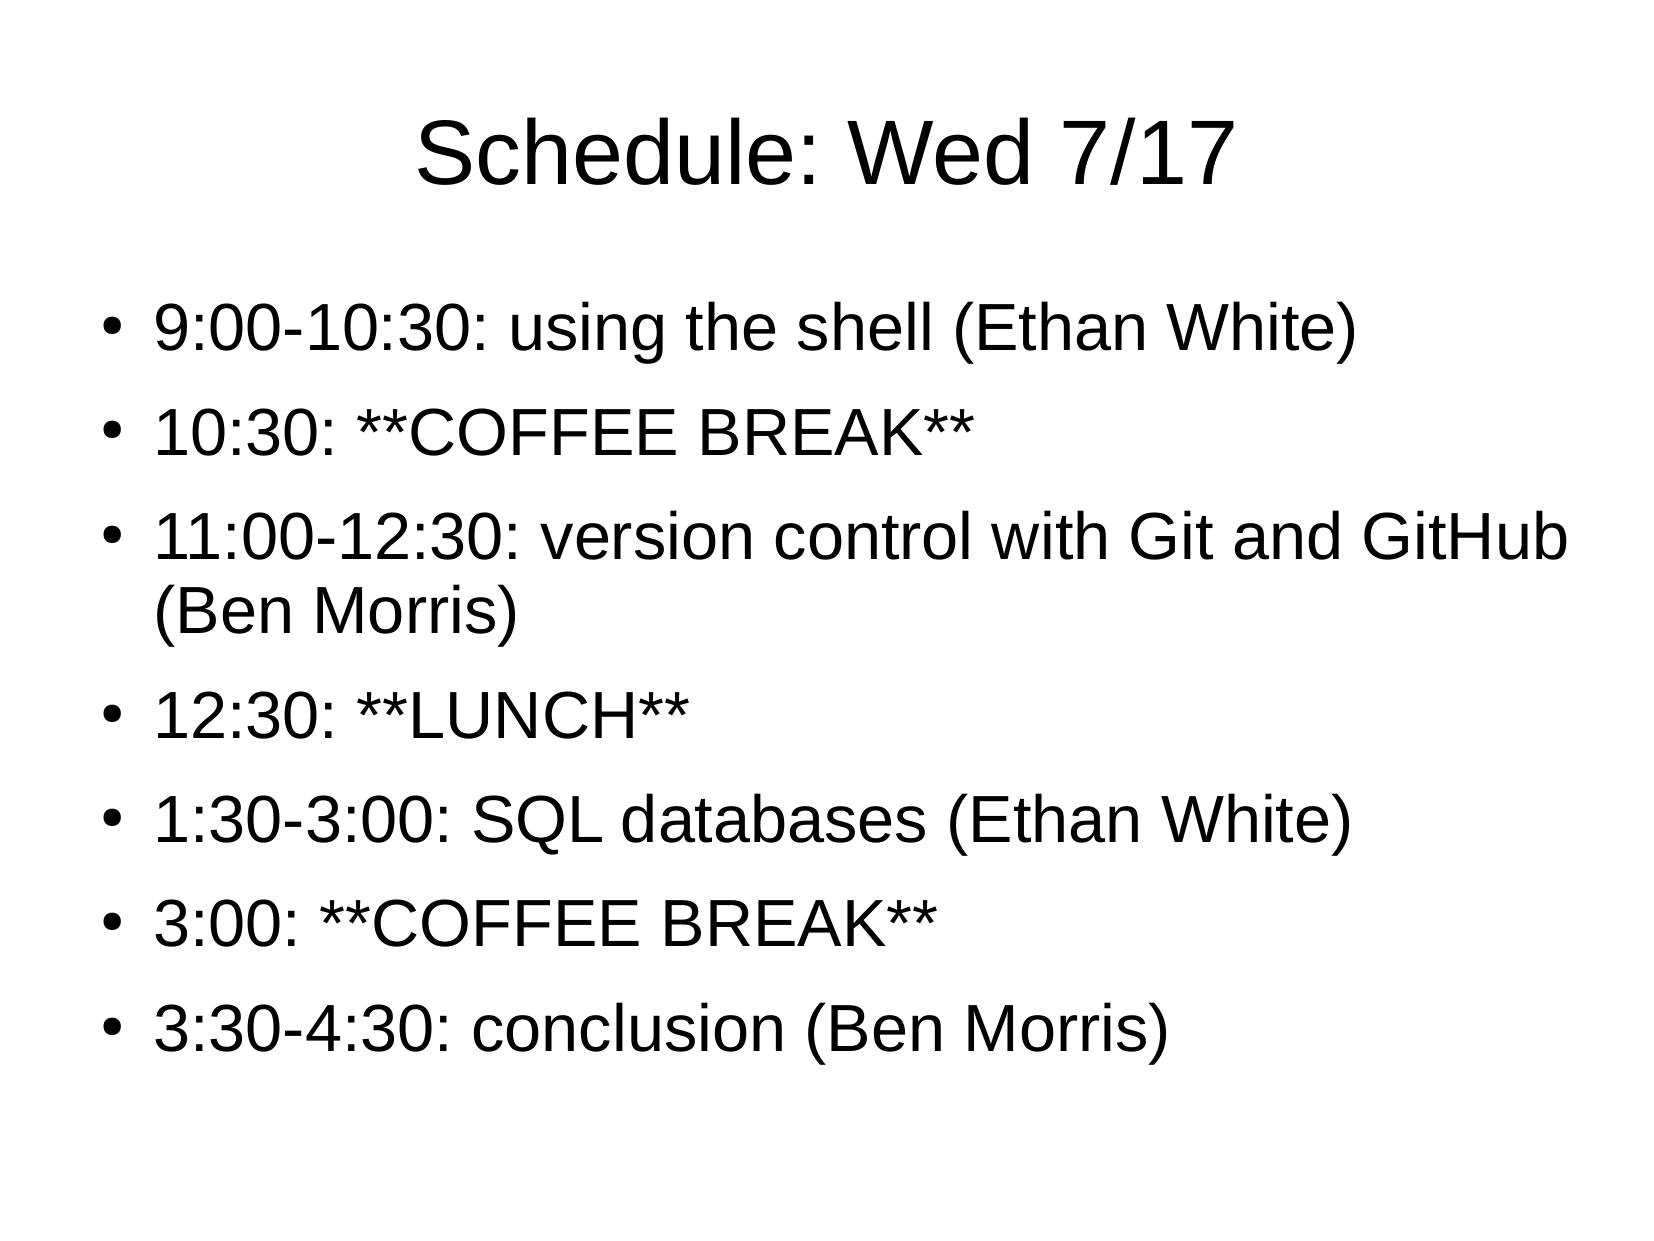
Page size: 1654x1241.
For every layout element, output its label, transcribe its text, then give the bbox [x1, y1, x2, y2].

title Schedule: Wed 7/17 [82, 49, 1571, 257]
list 9:00-10:30: using the shell (Ethan White) 10:30: **COFFEE BREAK** 11:00-12:30: version control with Git and GitHub (Ben Morris) 12:30: **LUNCH** 1:30-3:00: SQL databases (Ethan White) 3:00: **COFFEE BREAK** 3:30-4:30: conclusion (Ben Morris) [82, 290, 1571, 1171]
